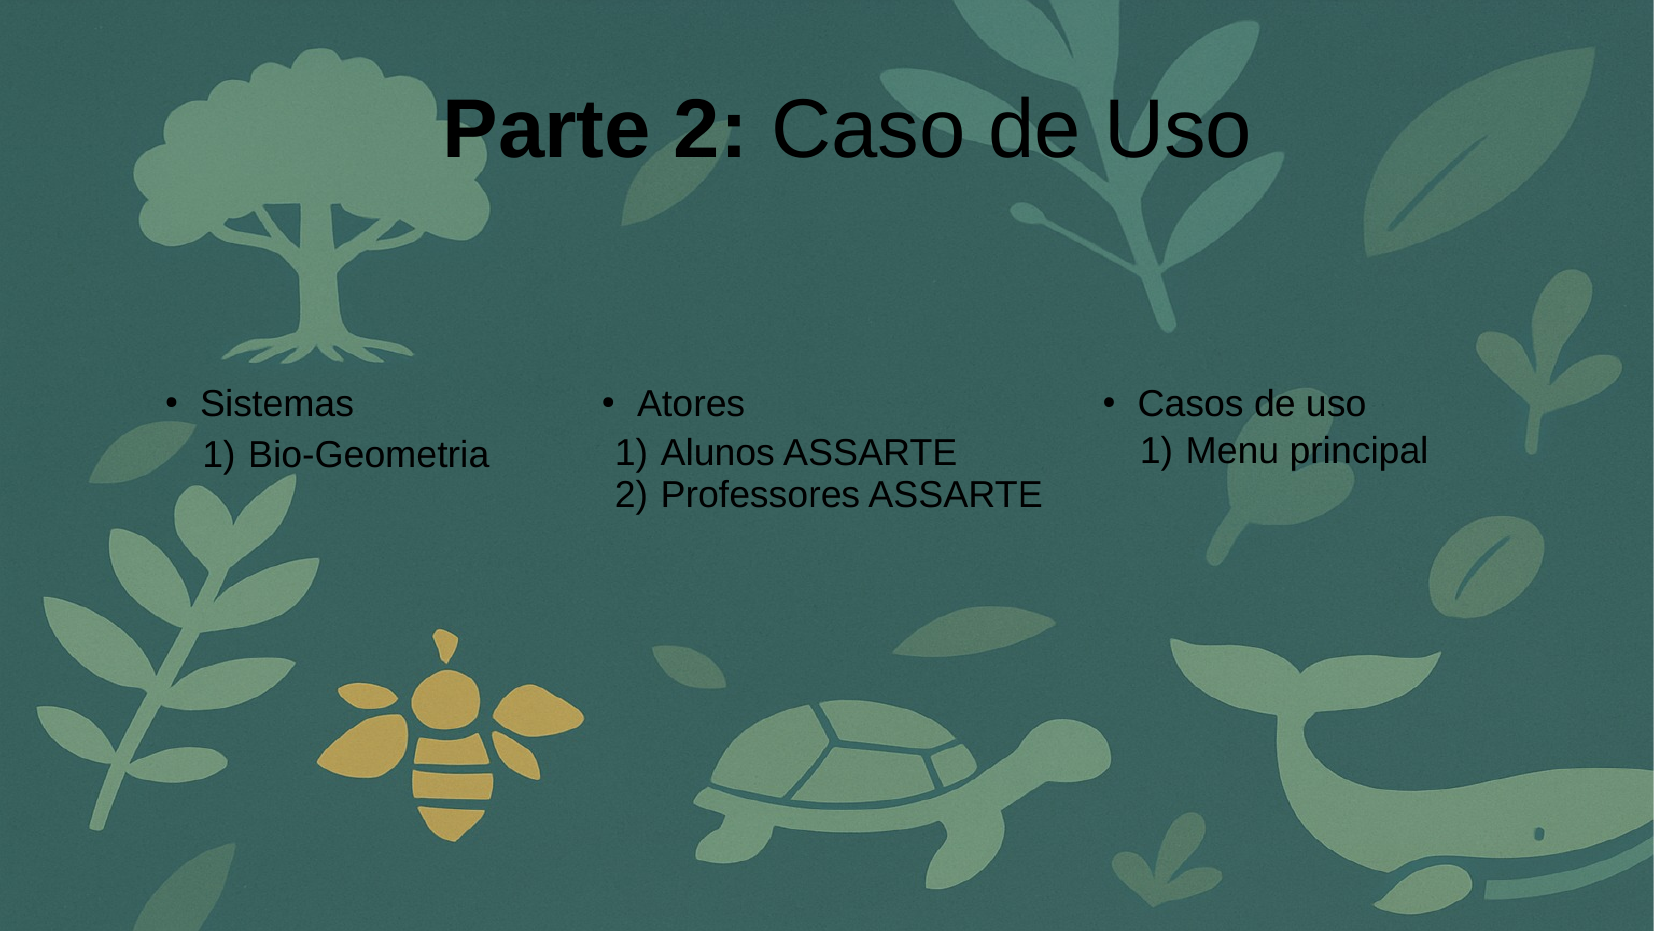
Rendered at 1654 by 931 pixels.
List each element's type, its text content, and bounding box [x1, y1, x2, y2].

text_box Casos de uso [1087, 375, 1388, 516]
subtitle Parte 2: Caso de Uso [157, 0, 1538, 259]
text_box Sistemas [150, 375, 370, 432]
text_box Menu principal [1125, 421, 1613, 563]
text_box Atores [586, 375, 761, 432]
text_box Alunos ASSARTE Professores ASSARTE [600, 424, 1088, 566]
text_box Bio-Geometria [187, 426, 526, 526]
picture [0, 0, 1654, 931]
